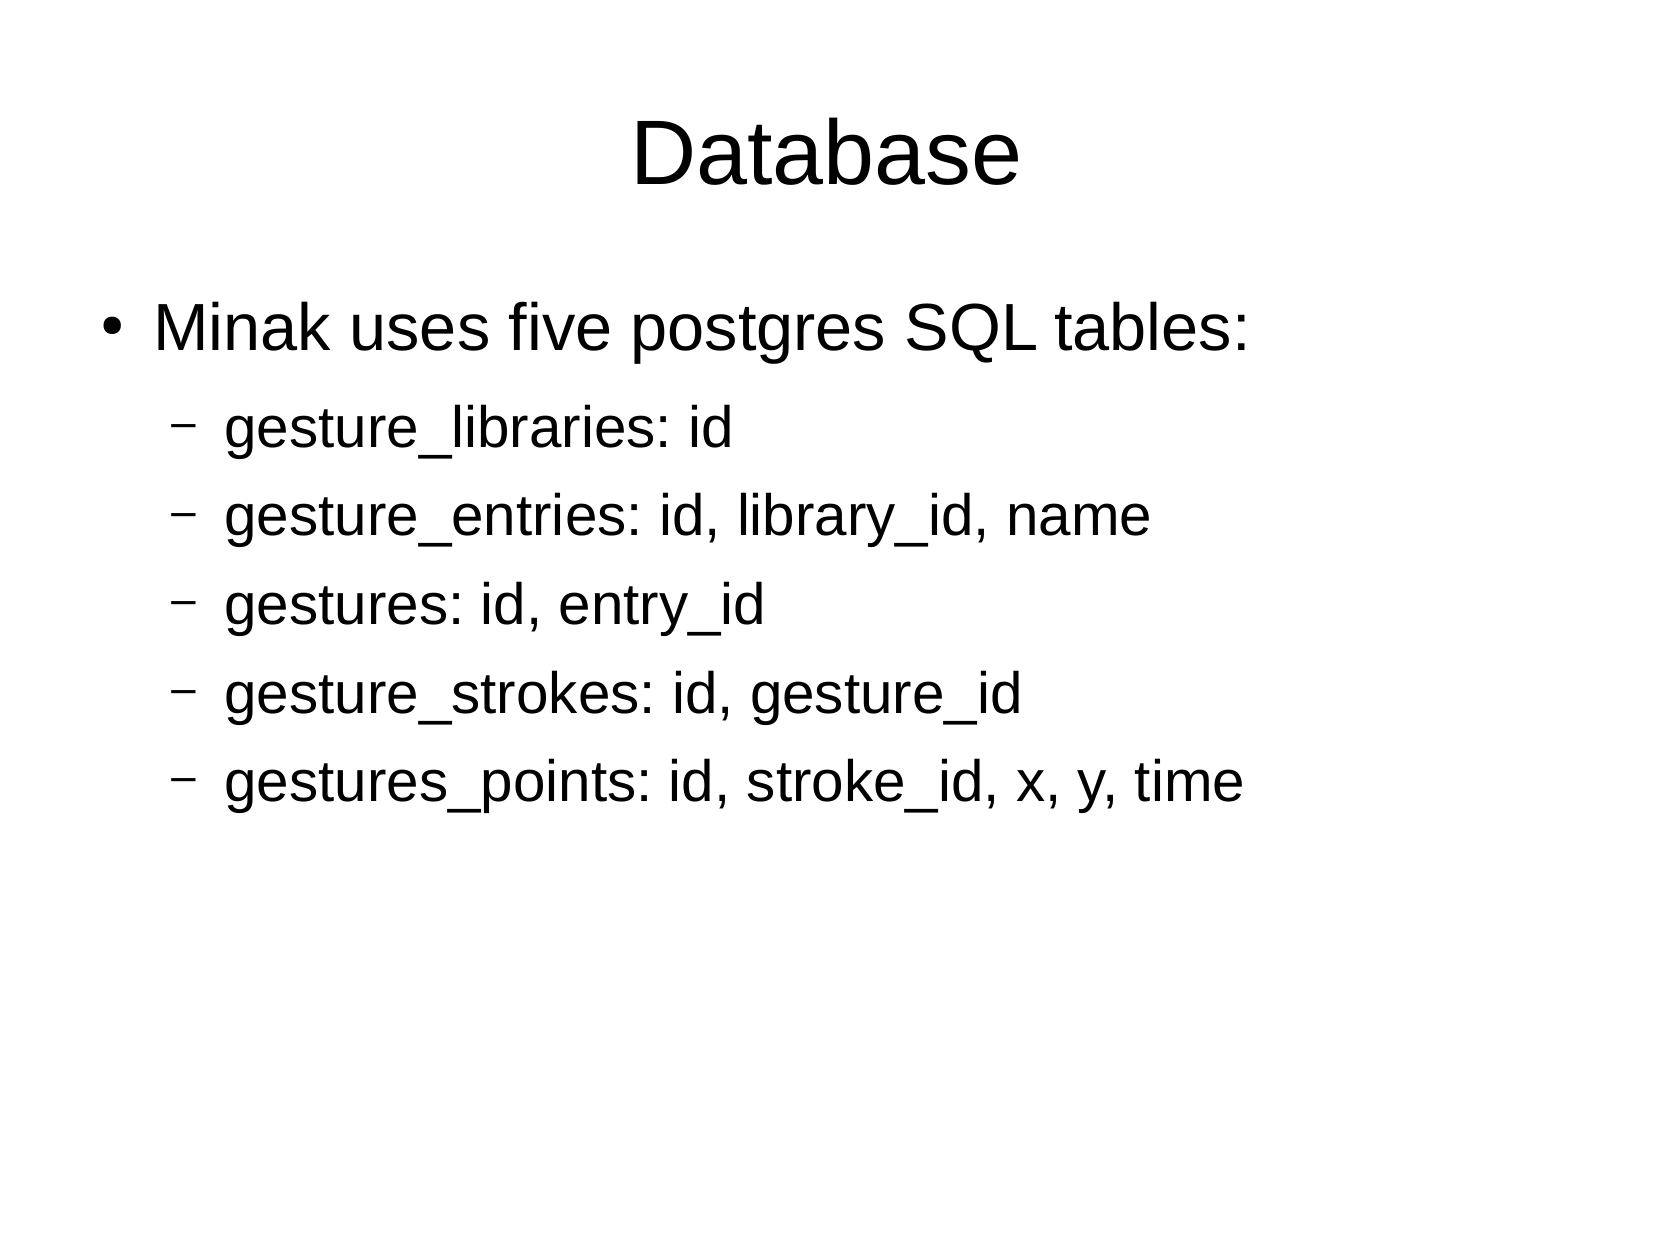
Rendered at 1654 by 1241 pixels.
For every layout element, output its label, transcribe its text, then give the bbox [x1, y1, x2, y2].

title Database [82, 49, 1571, 257]
list Minak uses five postgres SQL tables: gesture_libraries: id gesture_entries: id, library_id, name gestures: id, entry_id gesture_strokes: id, gesture_id gestures_points: id, stroke_id, x, y, time [82, 290, 1571, 1010]
